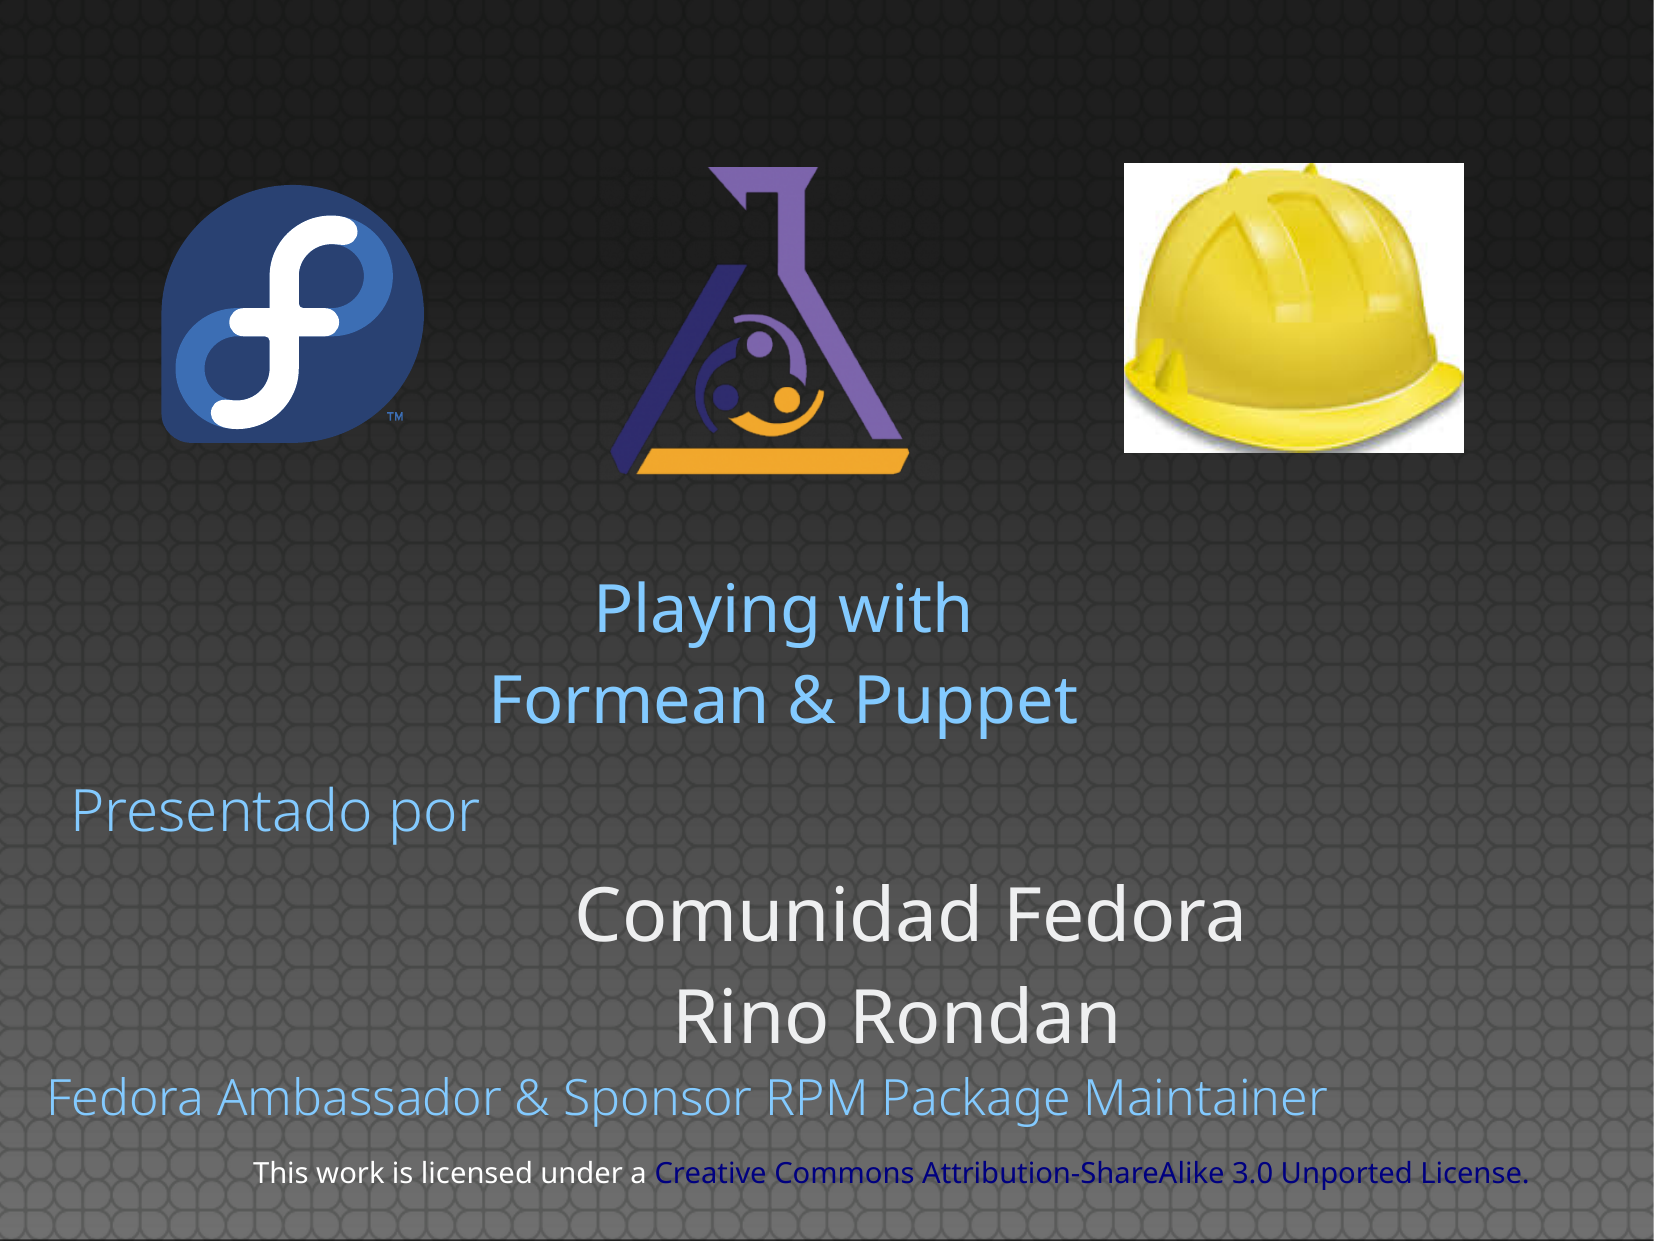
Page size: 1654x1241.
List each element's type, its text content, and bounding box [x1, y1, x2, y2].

text_box This work is licensed under a Creative Commons Attribution-ShareAlike 3.0 Unported License. [142, 1144, 1546, 1229]
text_box Presentado por [55, 762, 528, 845]
text_box Fedora Ambassador & Sponsor RPM Package Maintainer [31, 1054, 1461, 1128]
picture [0, 0, 1654, 1241]
text_box Comunidad Fedora Rino Rondan [559, 854, 1325, 1021]
subtitle Playing with Formean & Puppet [471, 556, 1097, 748]
